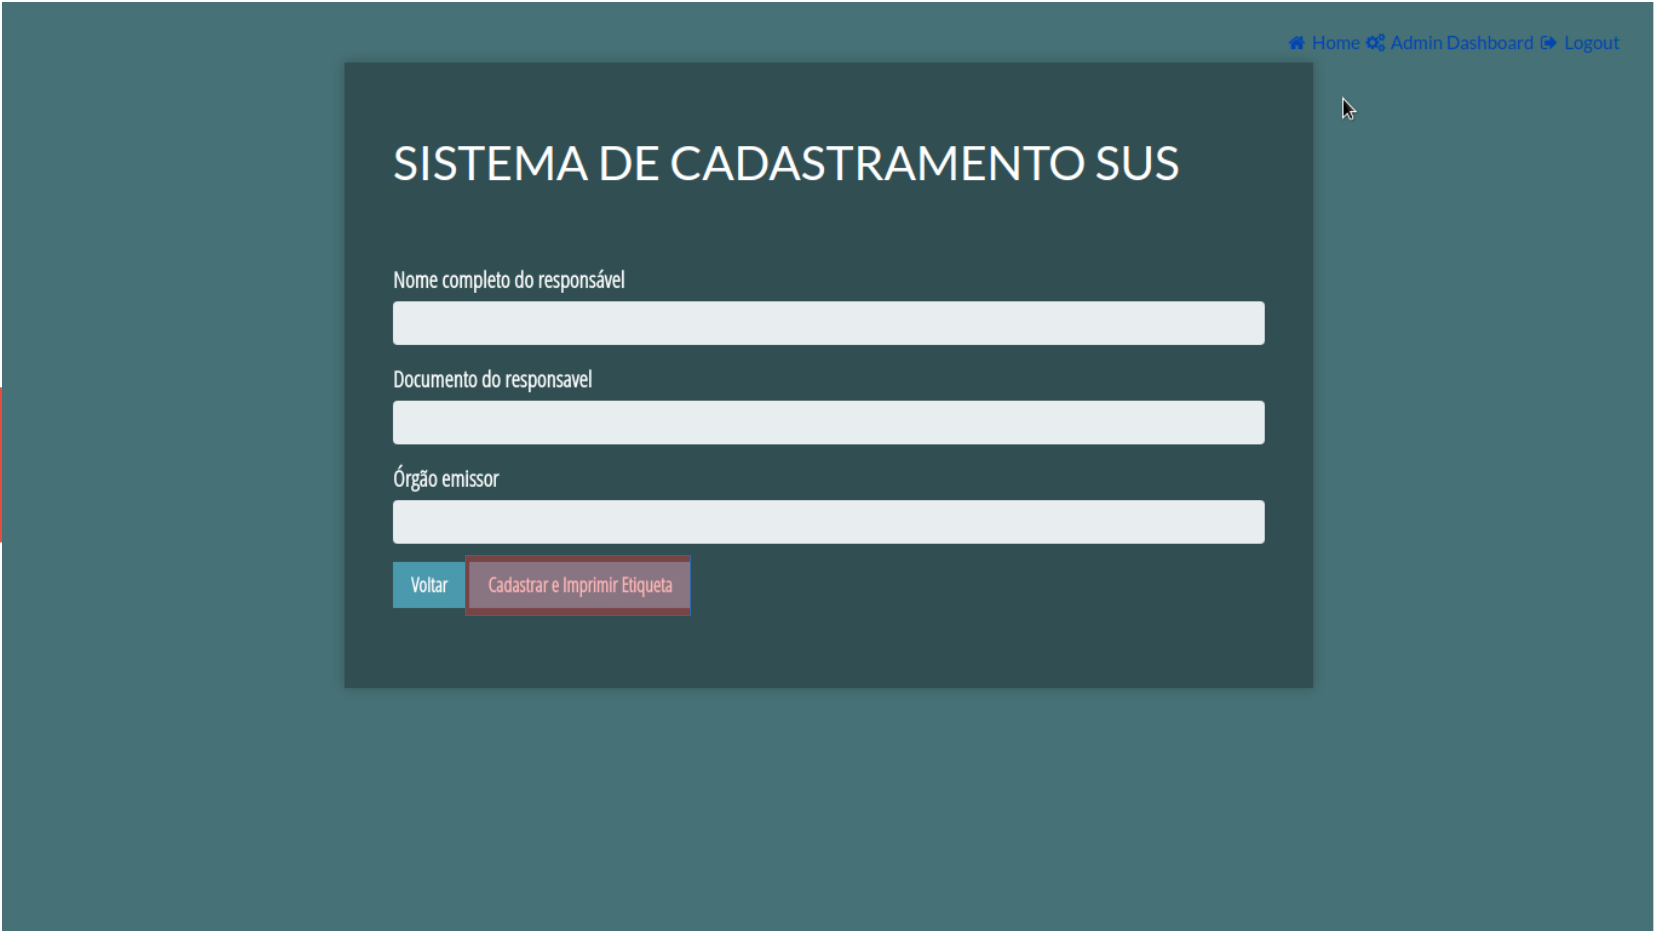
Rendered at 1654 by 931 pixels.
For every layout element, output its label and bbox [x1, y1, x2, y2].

text_box [465, 555, 691, 616]
picture [2, 2, 1654, 931]
